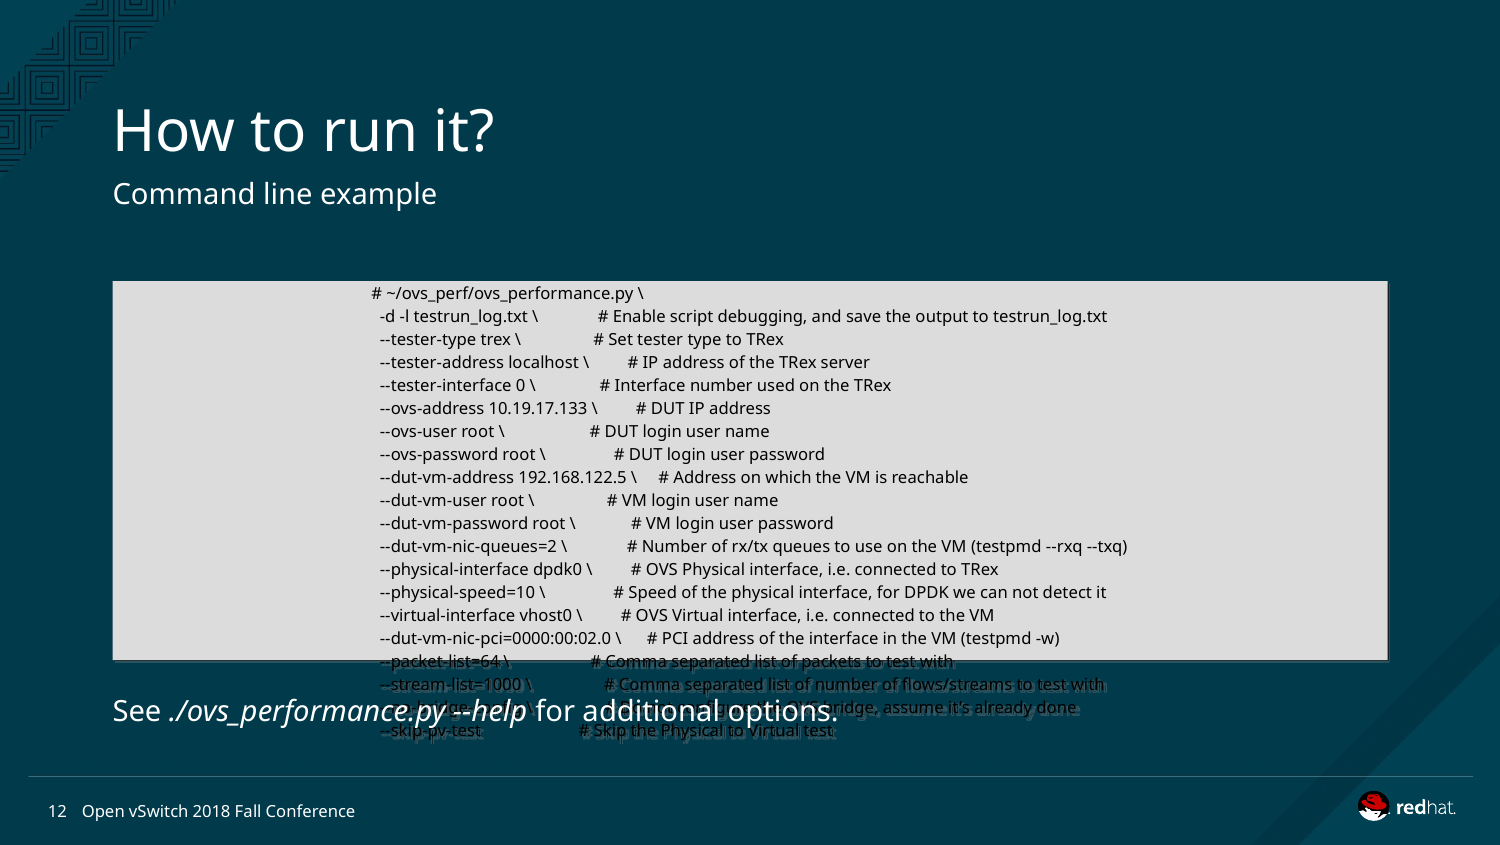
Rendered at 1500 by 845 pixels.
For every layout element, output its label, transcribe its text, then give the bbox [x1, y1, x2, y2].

text_box # ~/ovs_perf/ovs_performance.py \ -d -l testrun_log.txt \ # Enable script debugging, and save the output to testrun_log.txt --tester-type trex \ # Set tester type to TRex --tester-address localhost \ # IP address of the TRex server --tester-interface 0 \ # Interface number used on the TRex --ovs-address 10.19.17.133 \ # DUT IP address --ovs-user root \ # DUT login user name --ovs-password root \ # DUT login user password --dut-vm-address 192.168.122.5 \ # Address on which the VM is reachable --dut-vm-user root \ # VM login user name --dut-vm-password root \ # VM login user password --dut-vm-nic-queues=2 \ # Number of rx/tx queues to use on the VM (testpmd --rxq --txq) --physical-interface dpdk0 \ # OVS Physical interface, i.e. connected to TRex --physical-speed=10 \ # Speed of the physical interface, for DPDK we can not detect it --virtual-interface vhost0 \ # OVS Virtual interface, i.e. connected to the VM --dut-vm-nic-pci=0000:00:02.0 \ # PCI address of the interface in the VM (testpmd -w) --packet-list=64 \ # Comma separated list of packets to test with --stream-list=1000 \ # Comma separated list of number of flows/streams to test with --no-bridge-config \ # Do not configure the OVS bridge, assume it's already done --skip-pv-test # Skip the Physical to Virtual test [112, 281, 1388, 661]
text_box See ./ovs_performance.py --help for additional options. [112, 690, 1388, 766]
title How to run it? [112, 0, 1388, 169]
subtitle Command line example [112, 173, 1388, 237]
picture [99, 38, 103, 49]
